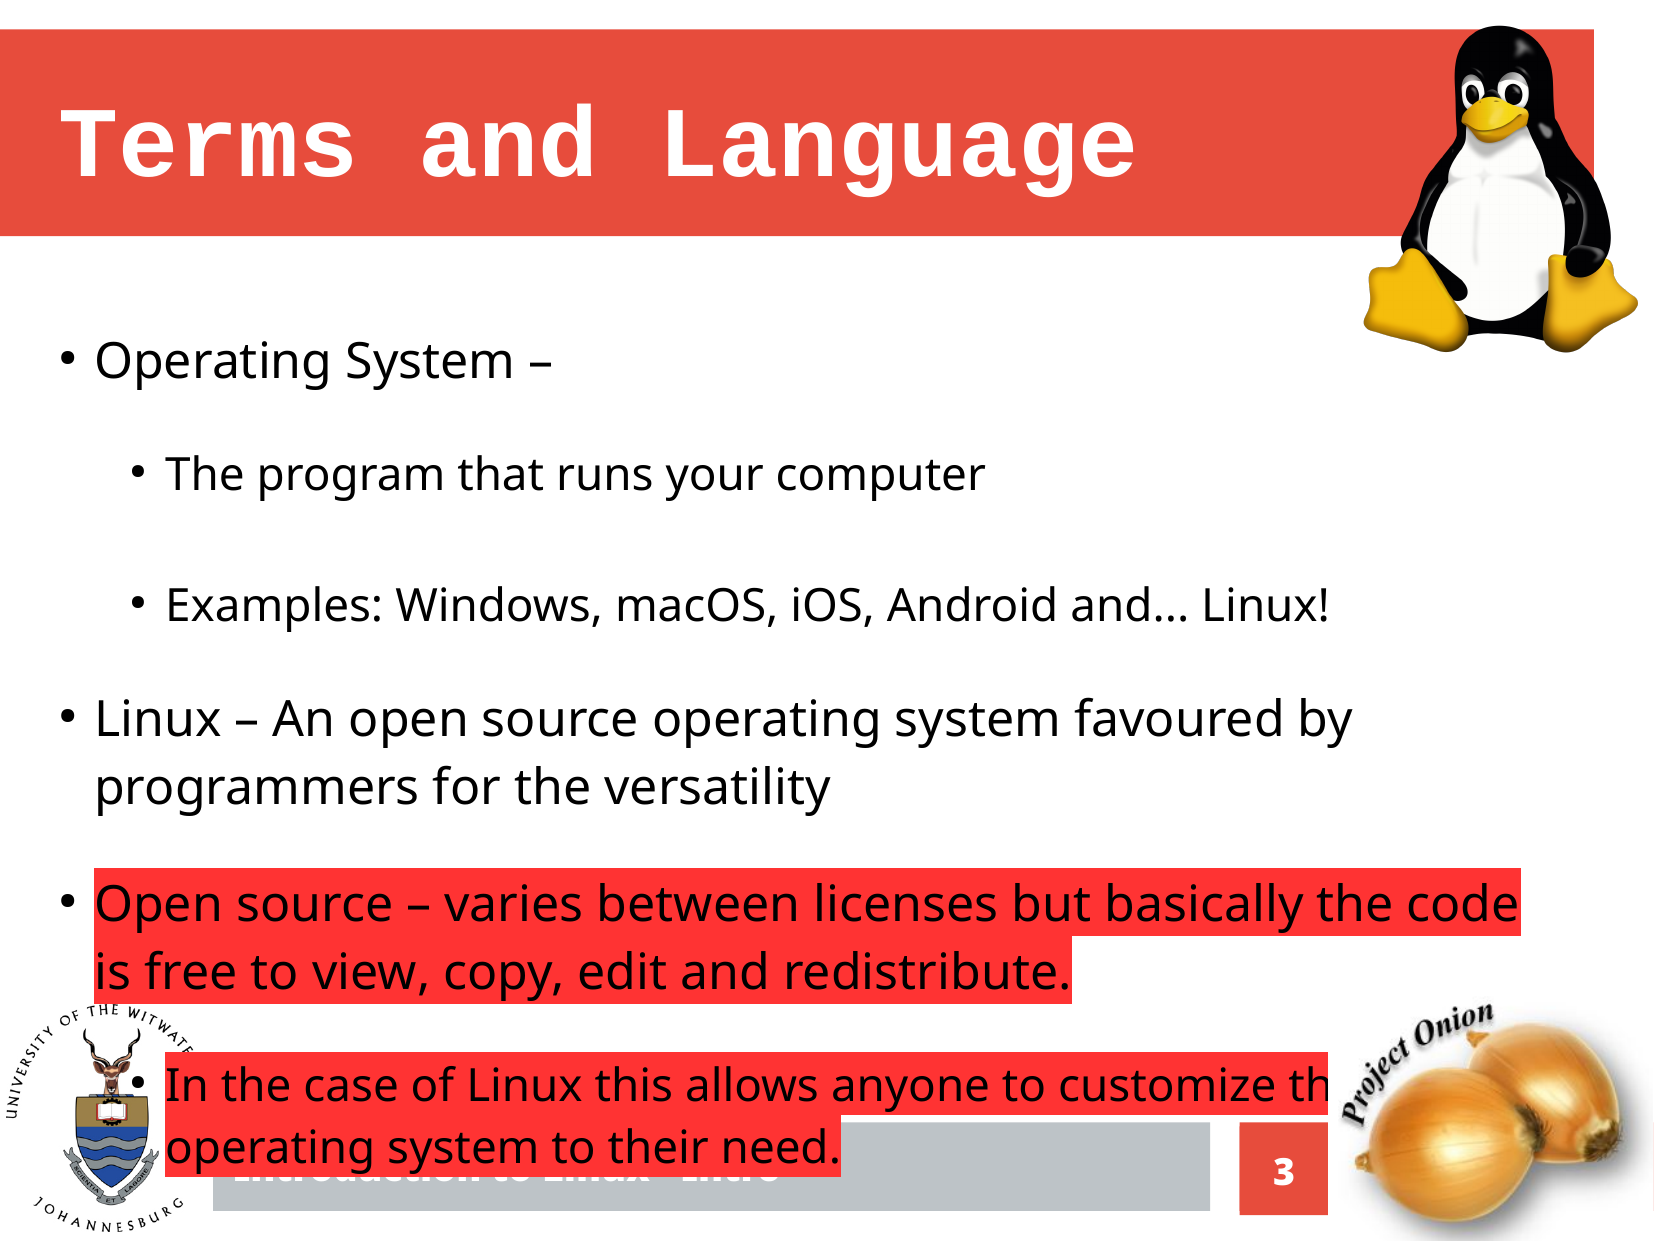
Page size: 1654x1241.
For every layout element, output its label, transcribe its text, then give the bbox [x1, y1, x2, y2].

picture [6, 1004, 213, 1232]
title Terms and Language [58, 59, 1594, 207]
subtitle Operating System – The program that runs your computer Examples: Windows, macOS, iOS, Android and... Linux! Linux – An open source operating system favoured by programmers for the versatility Open source – varies between licenses but basically the code is free to view, copy, edit and redistribute. In the case of Linux this allows anyone to customize the operating system to their need. [58, 324, 1565, 1093]
picture [1345, 4, 1653, 367]
picture [1328, 986, 1653, 1241]
